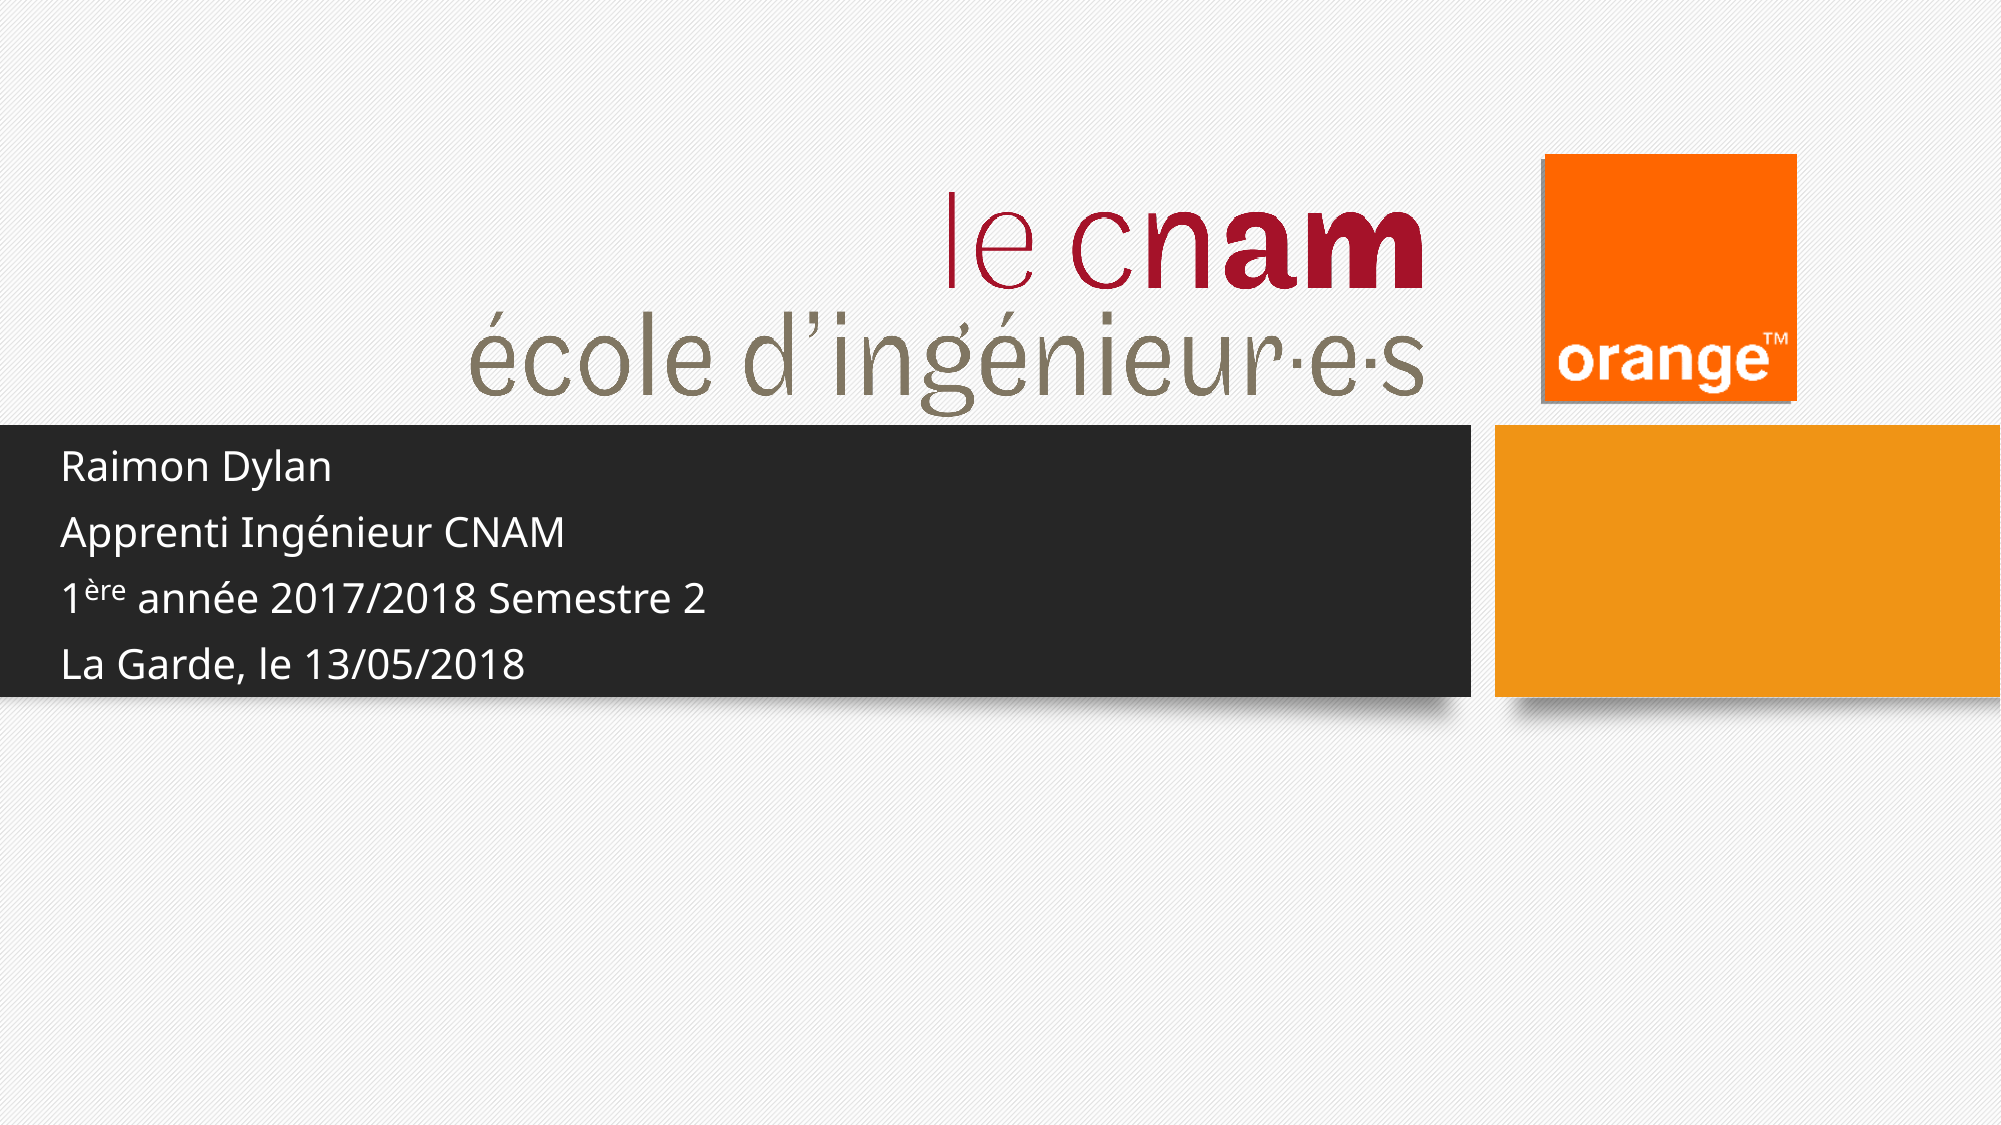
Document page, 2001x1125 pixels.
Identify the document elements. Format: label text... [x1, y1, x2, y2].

picture [391, 138, 1441, 460]
subtitle Raimon Dylan Apprenti Ingénieur CNAM 1ère année 2017/2018 Semestre 2 La Garde, le 13/05/2018 [45, 437, 1546, 710]
picture [1545, 154, 1797, 401]
